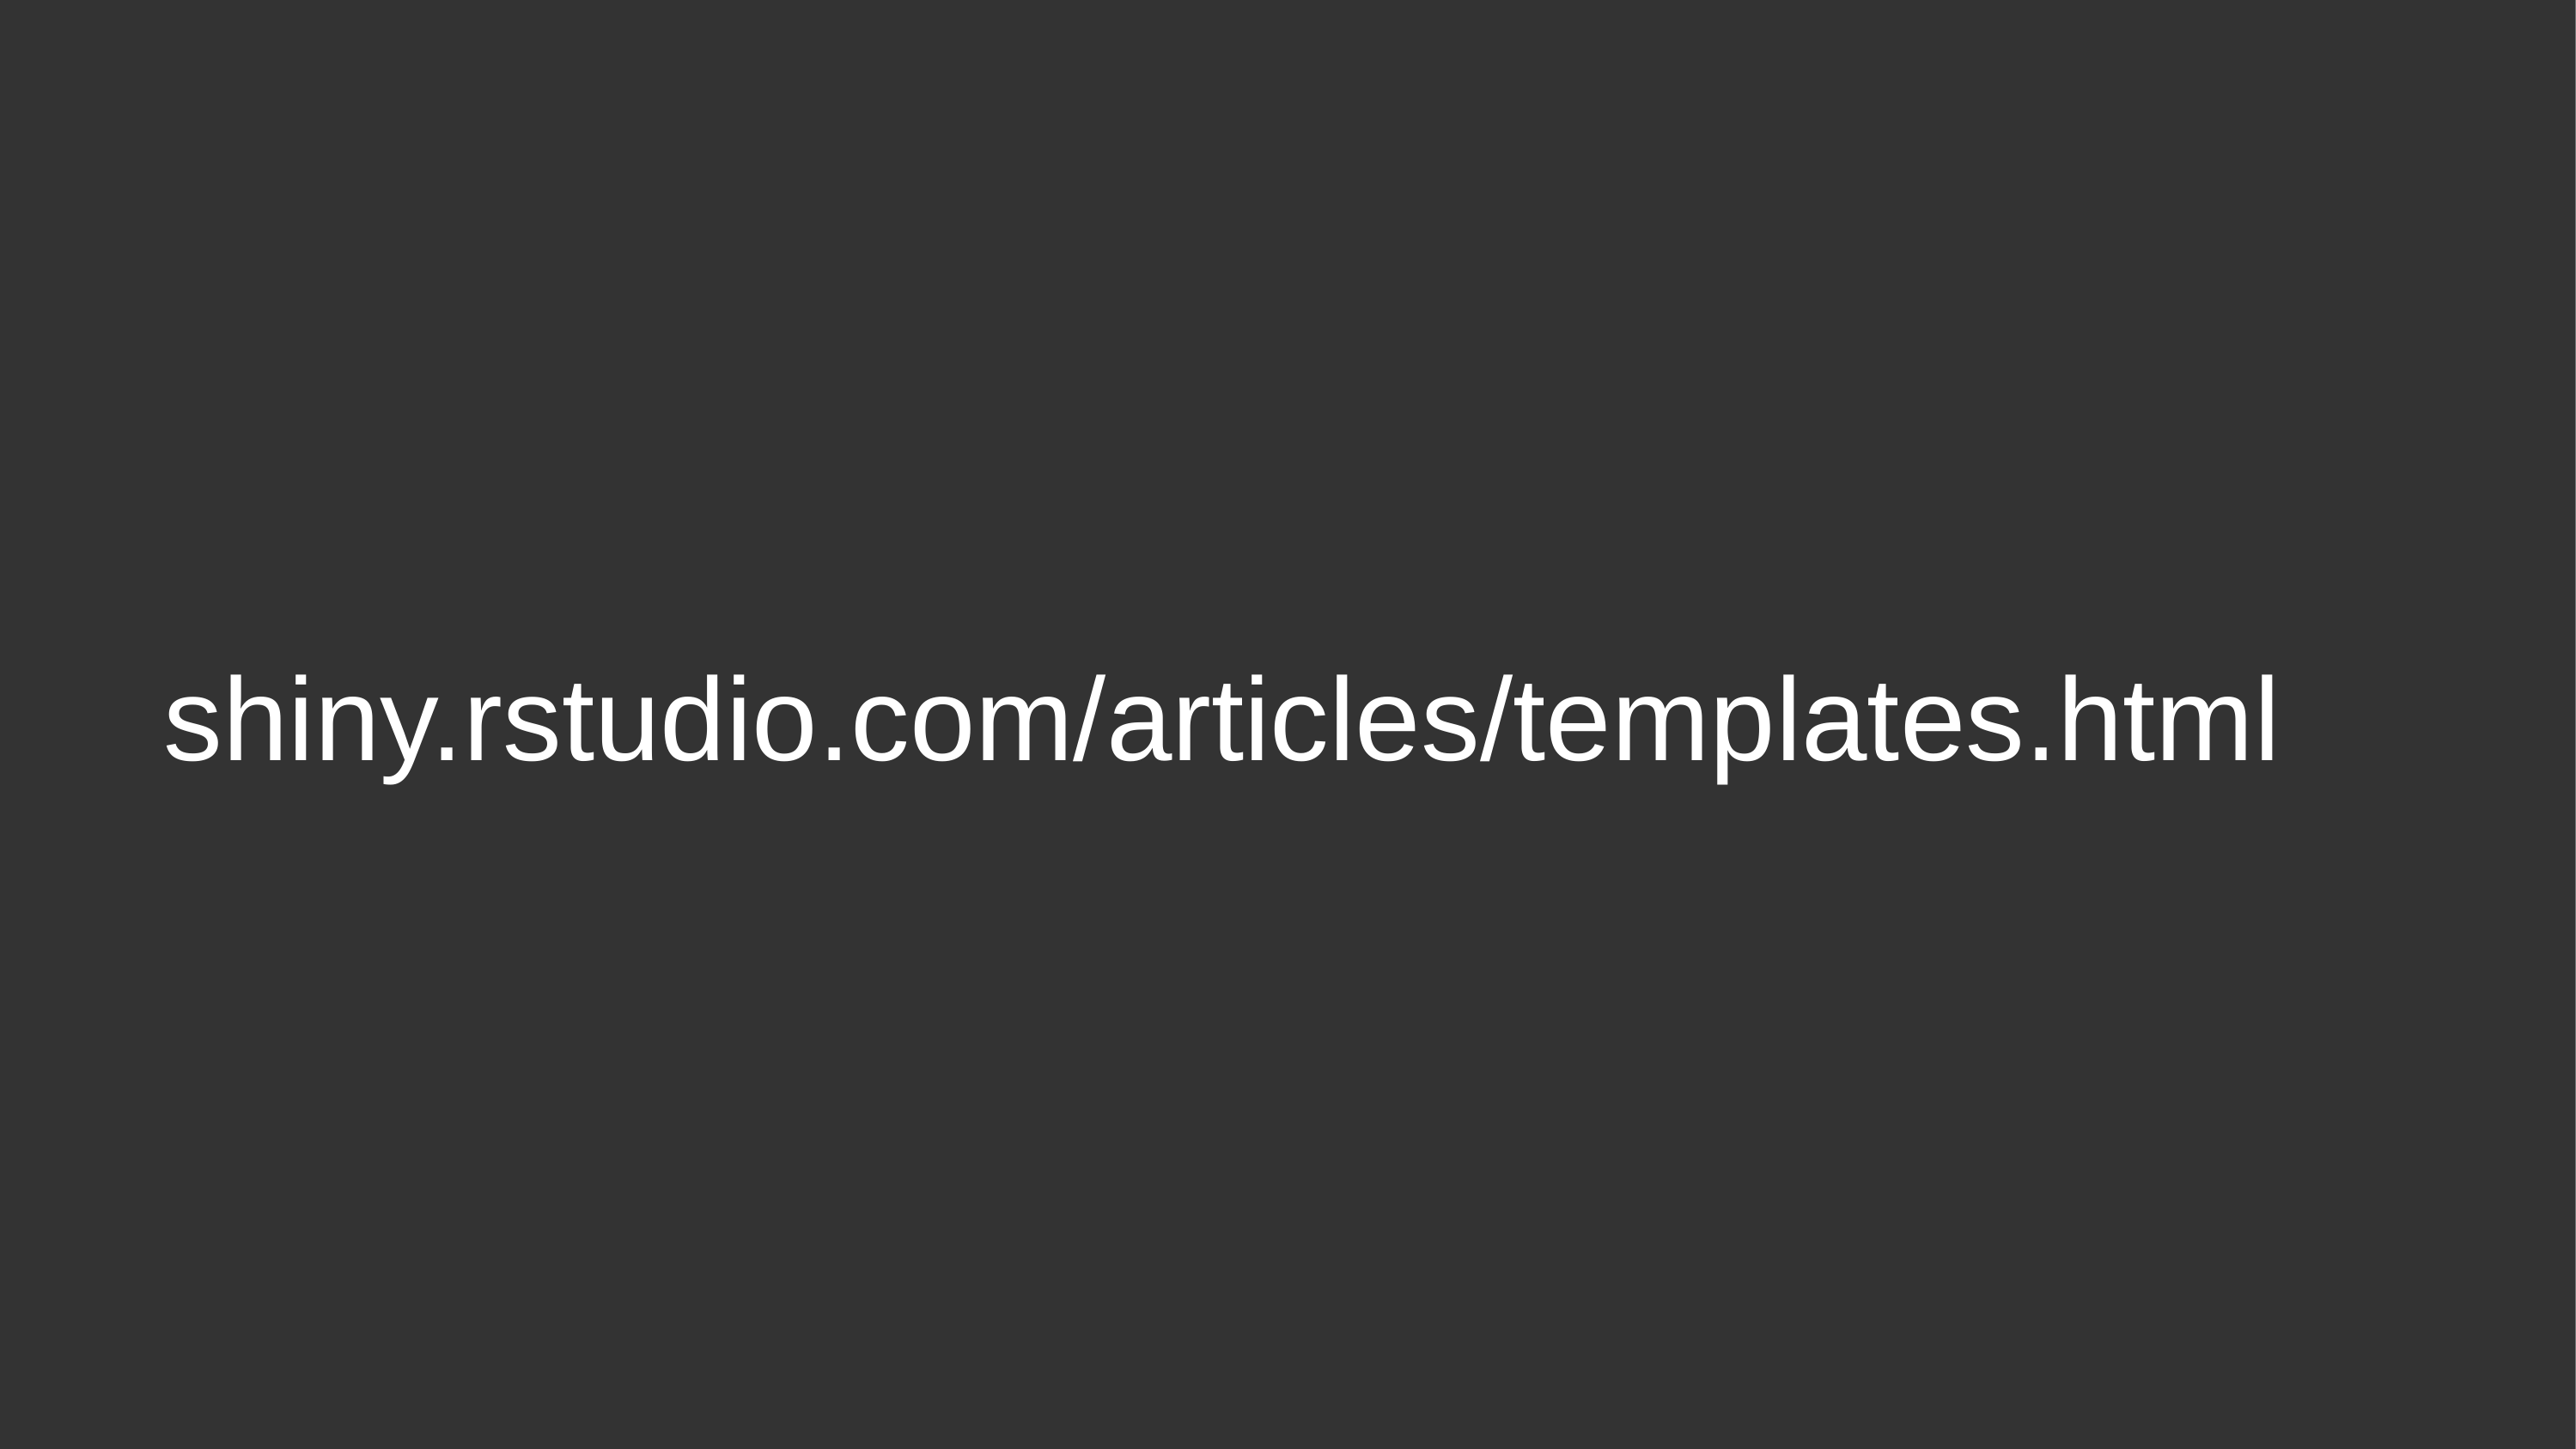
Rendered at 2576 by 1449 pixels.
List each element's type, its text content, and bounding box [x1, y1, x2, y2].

title shiny.rstudio.com/articles/templates.html [137, 137, 2402, 1290]
